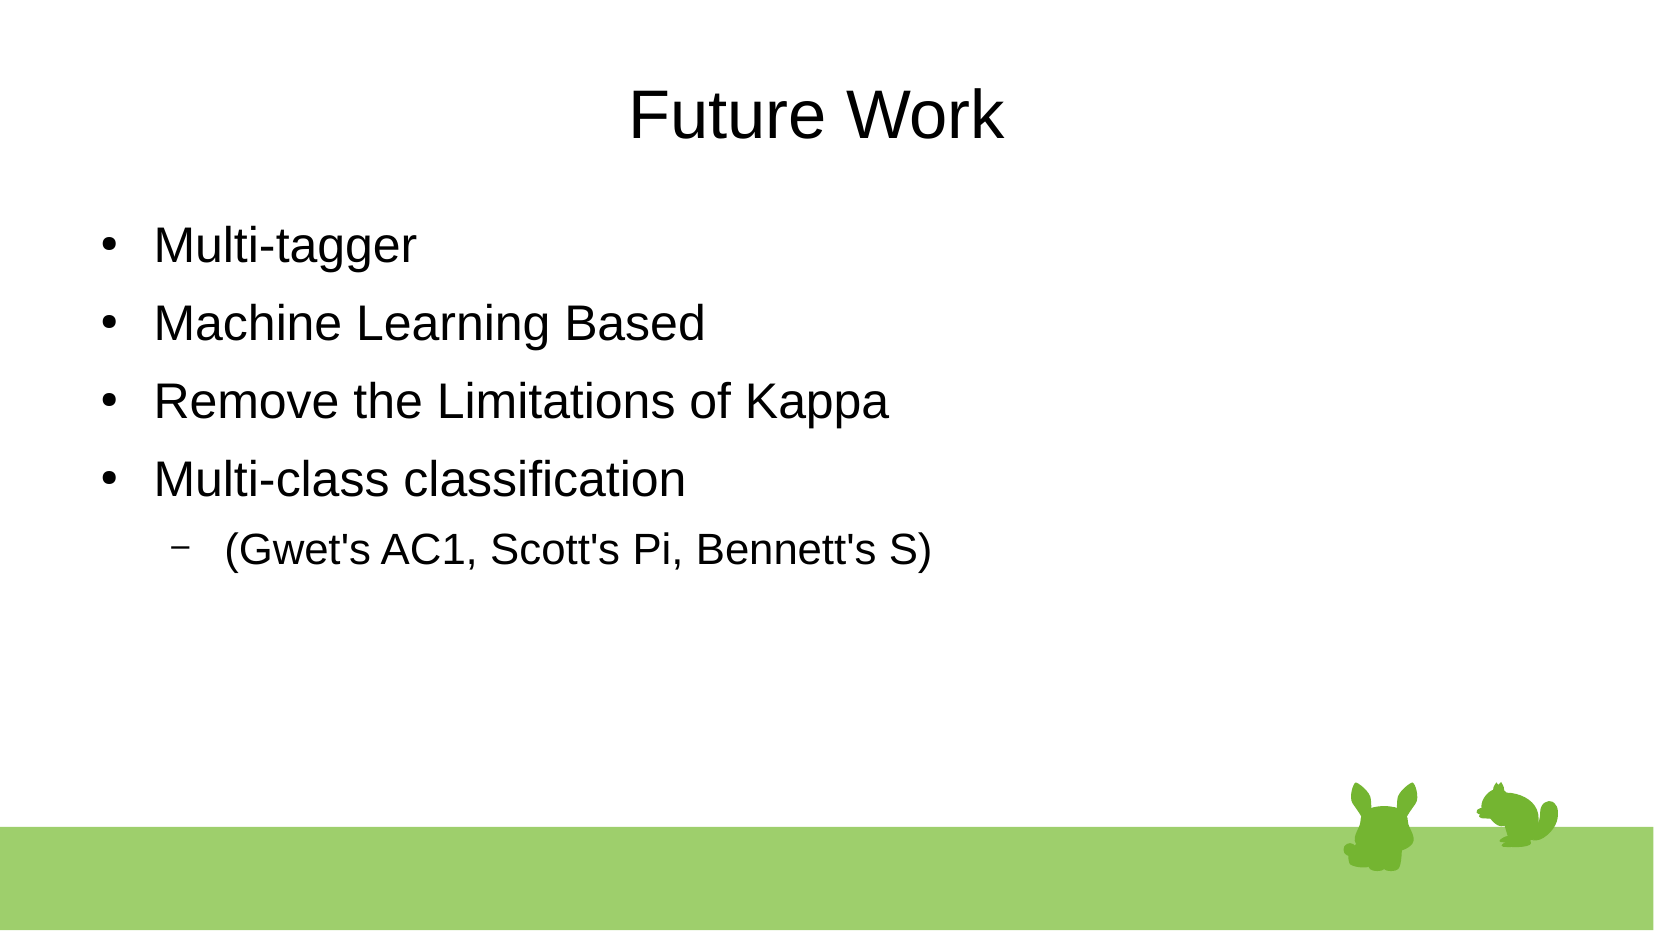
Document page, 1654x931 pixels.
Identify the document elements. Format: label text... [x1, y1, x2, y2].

title Future Work [82, 37, 1571, 193]
list Multi-tagger Machine Learning Based Remove the Limitations of Kappa Multi-class classification (Gwet's AC1, Scott's Pi, Bennett's S) [82, 217, 1571, 758]
